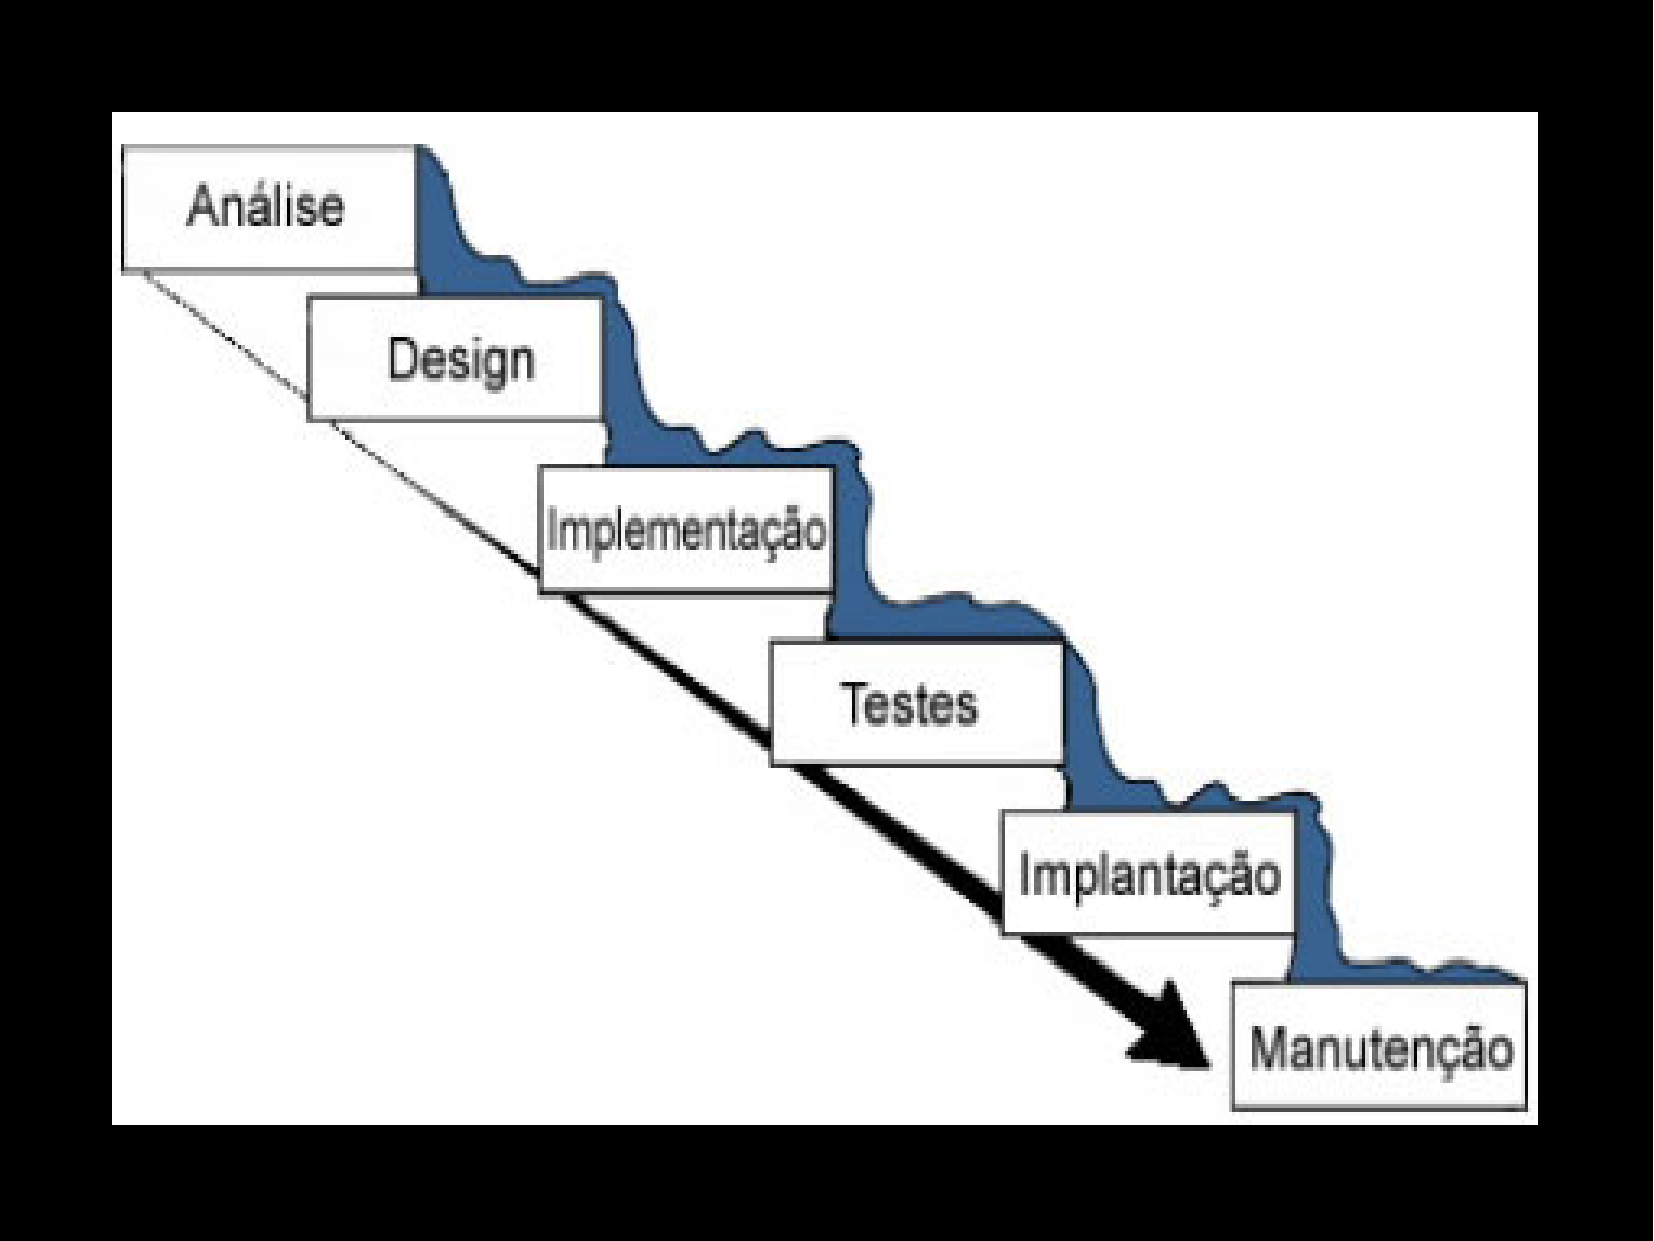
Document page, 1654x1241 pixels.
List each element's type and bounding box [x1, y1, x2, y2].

picture [112, 112, 1538, 1126]
